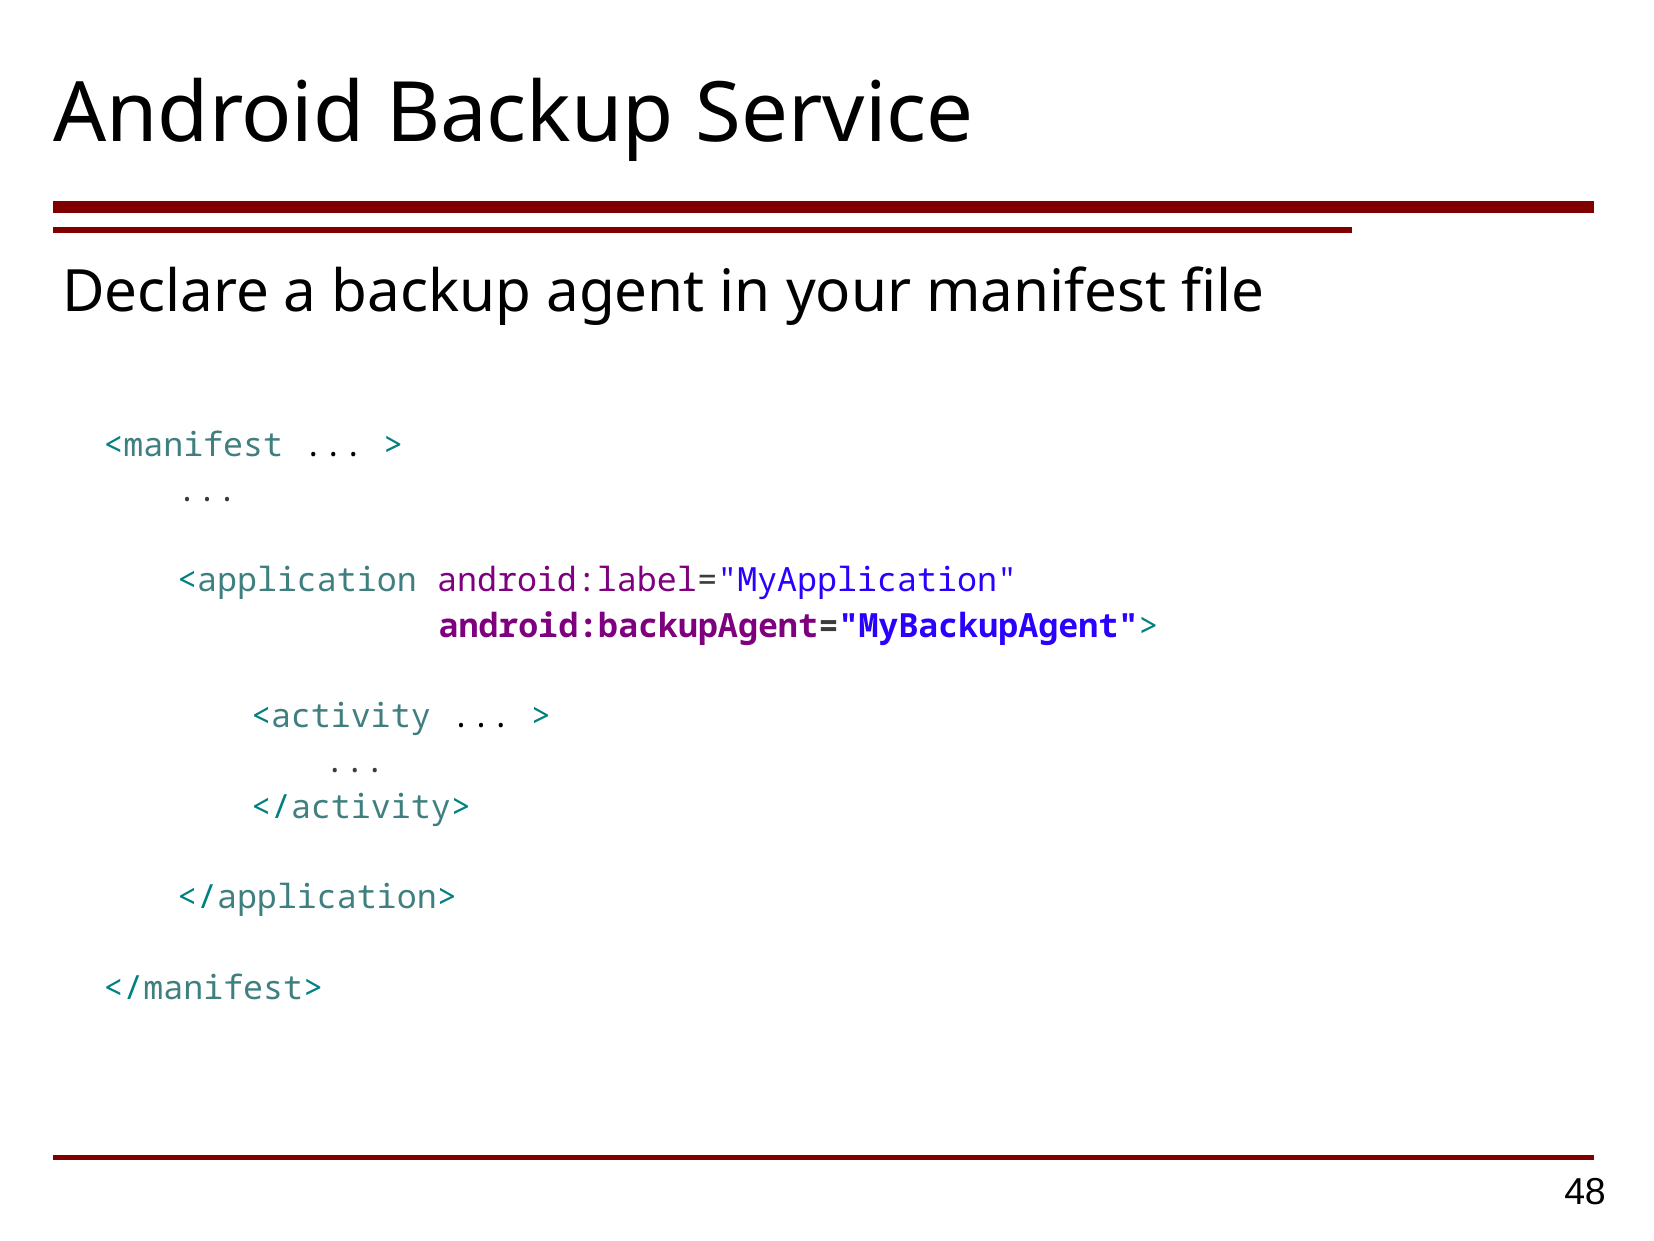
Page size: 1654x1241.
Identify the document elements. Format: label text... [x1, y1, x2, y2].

text_box <manifest ... > ... <application android:label="MyApplication" android:backupAgent="MyBackupAgent"> <activity ... > ... </activity> </application> </manifest> [88, 413, 1174, 968]
text_box Declare a backup agent in your manifest file [47, 242, 1613, 335]
subtitle Android Backup Service [53, 48, 1542, 172]
text_box [58, 335, 1408, 1152]
text_box <número> [35, 1163, 1654, 1221]
